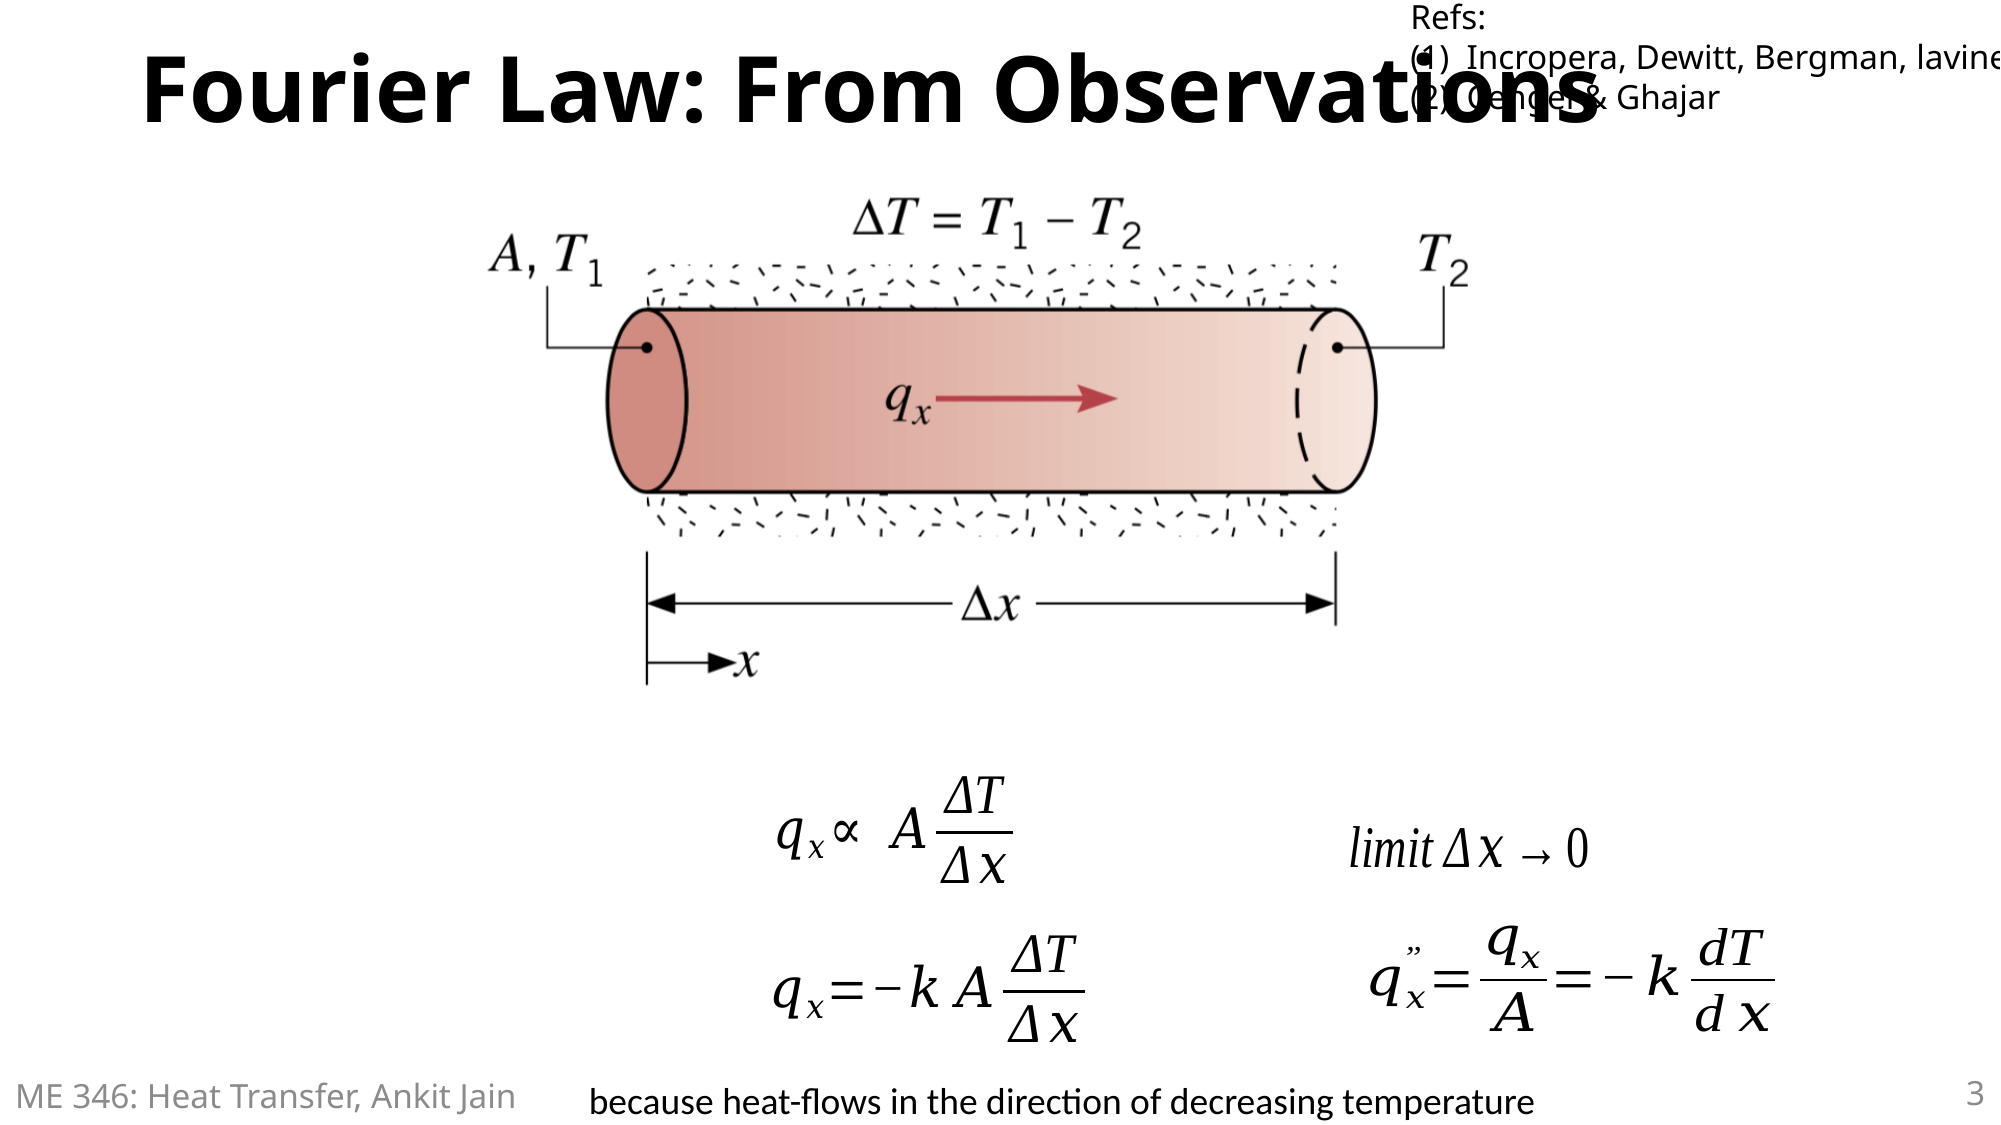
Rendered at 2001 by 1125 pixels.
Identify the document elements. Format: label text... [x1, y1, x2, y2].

text_box because heat-flows in the direction of decreasing temperature [565, 1069, 1552, 1125]
chart [1350, 908, 1793, 1043]
picture [452, 202, 1522, 730]
footer ME 346: Heat Transfer, Ankit Jain [0, 1065, 1045, 1125]
title Fourier Law: From Observations [124, 0, 1850, 202]
chart [1336, 815, 1600, 882]
chart [761, 764, 1027, 898]
text_box Refs: Incropera, Dewitt, Bergman, lavine Cengel & Ghajar [1395, 0, 2000, 124]
chart [756, 923, 1101, 1057]
